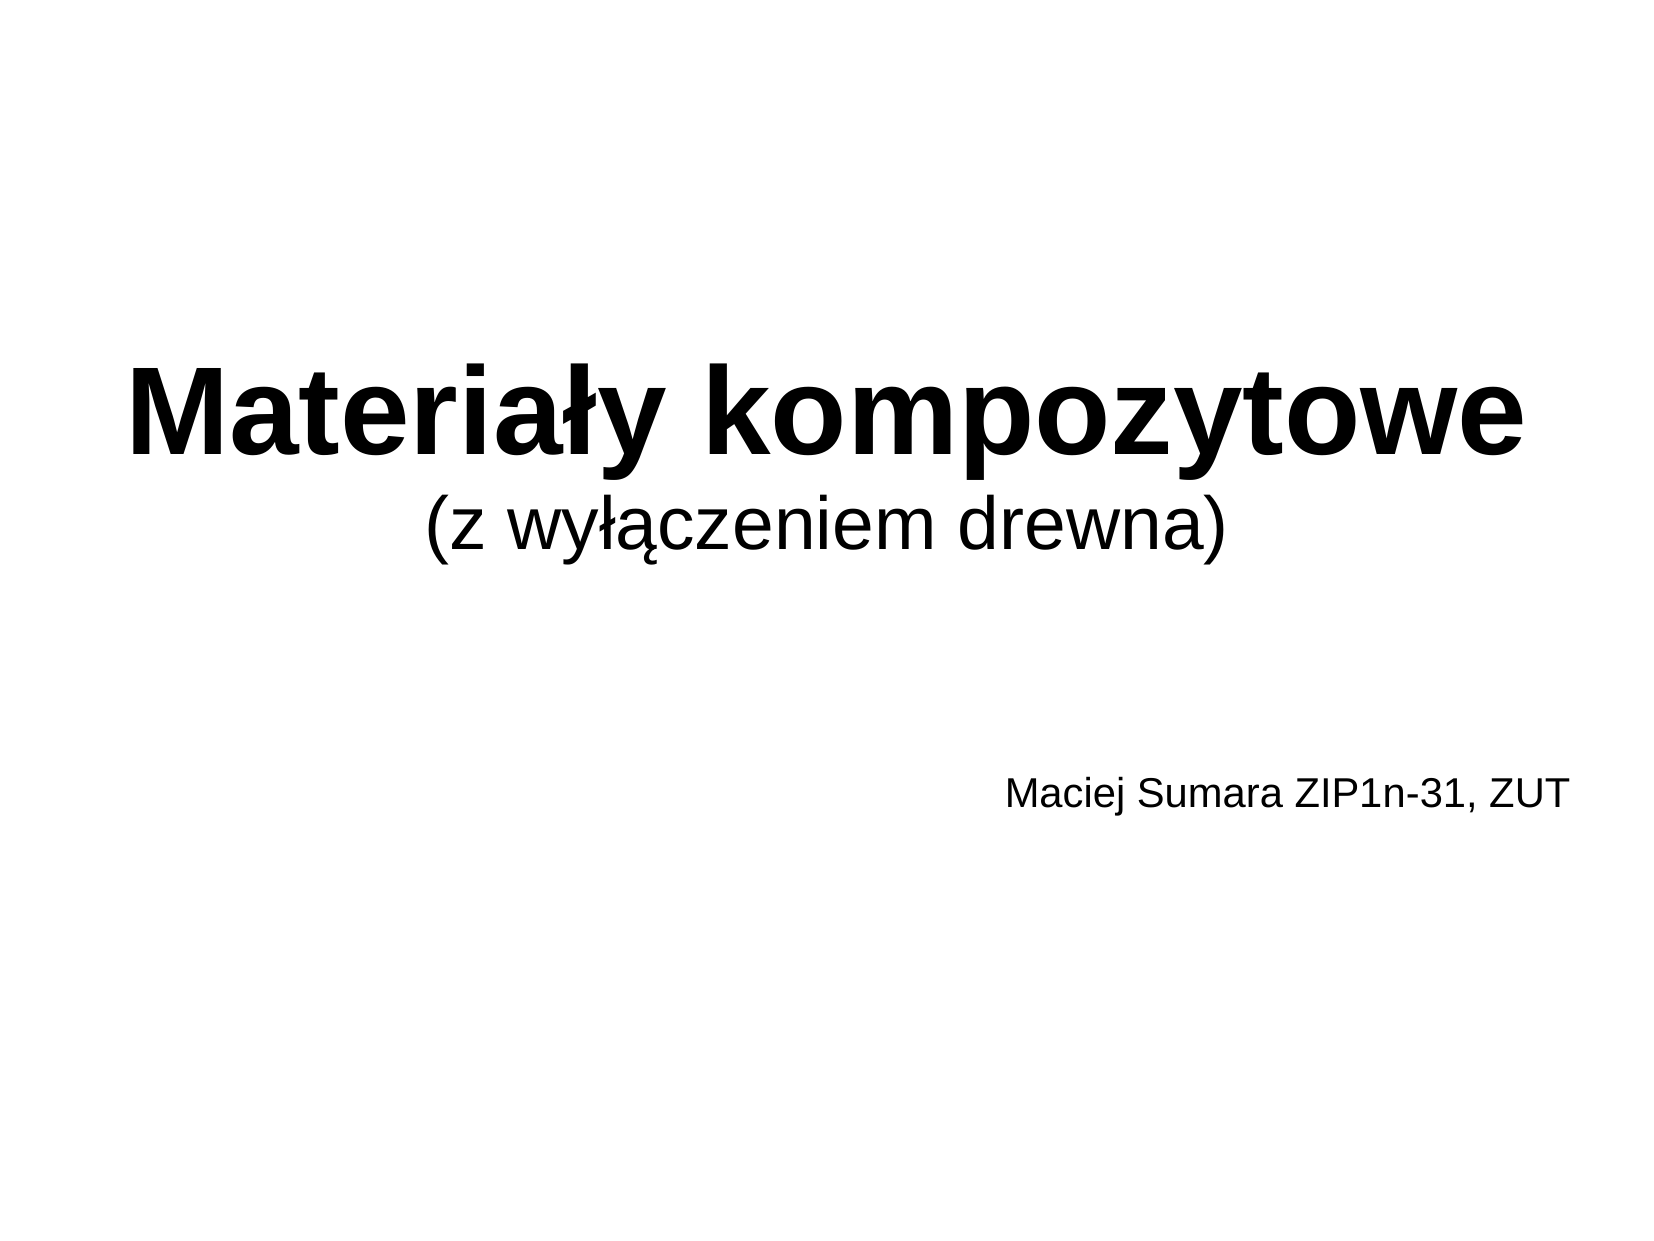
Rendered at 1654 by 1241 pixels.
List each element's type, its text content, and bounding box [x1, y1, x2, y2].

subtitle Materiały kompozytowe (z wyłączeniem drewna) Maciej Sumara ZIP1n-31, ZUT [82, 49, 1571, 1109]
